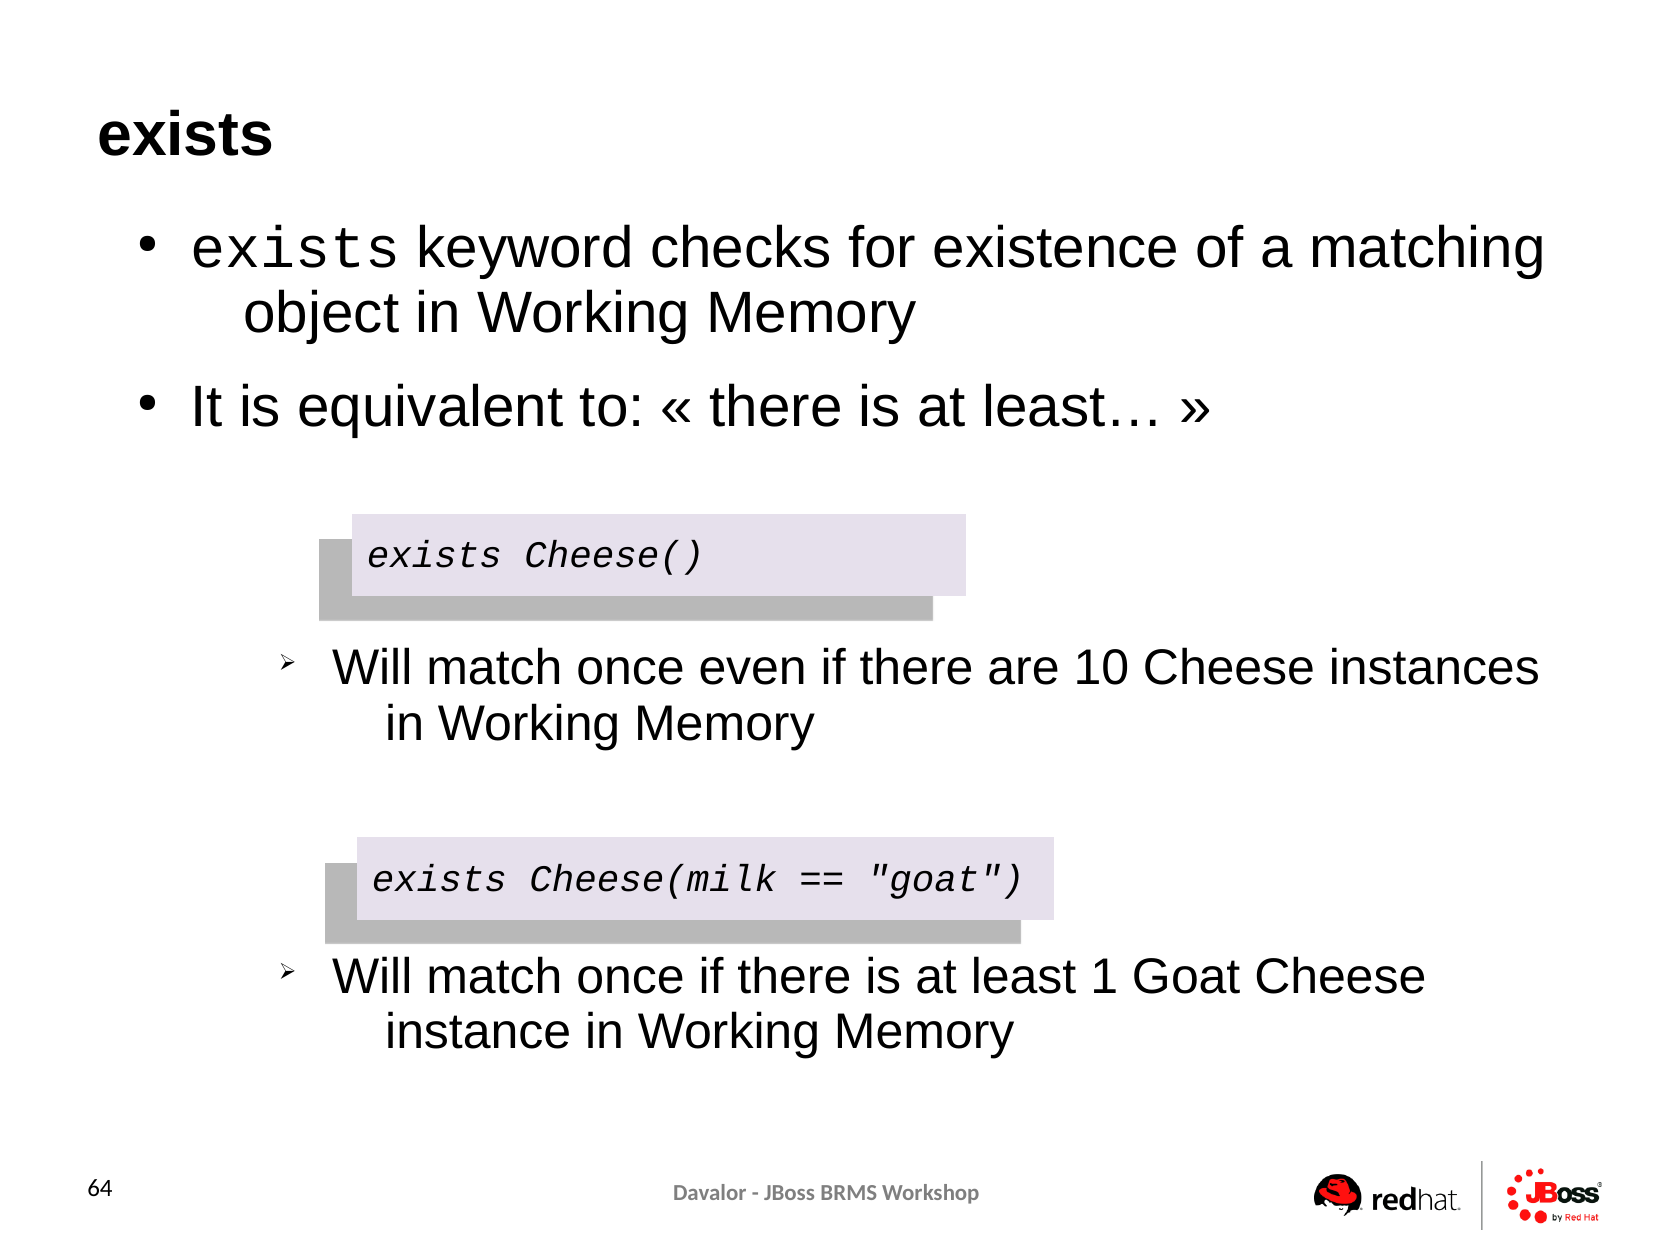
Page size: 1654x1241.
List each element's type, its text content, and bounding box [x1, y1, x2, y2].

list exists keyword checks for existence of a matching object in Working Memory It is equivalent to: « there is at least… » Will match once even if there are 10 Cheese instances in Working Memory Will match once if there is at least 1 Goat Cheese instance in Working Memory [86, 207, 1576, 1108]
text_box exists Cheese(milk == "goat") [357, 837, 1054, 920]
text_box exists Cheese() [352, 514, 966, 596]
title exists [82, 95, 1571, 226]
picture [1314, 1161, 1602, 1230]
